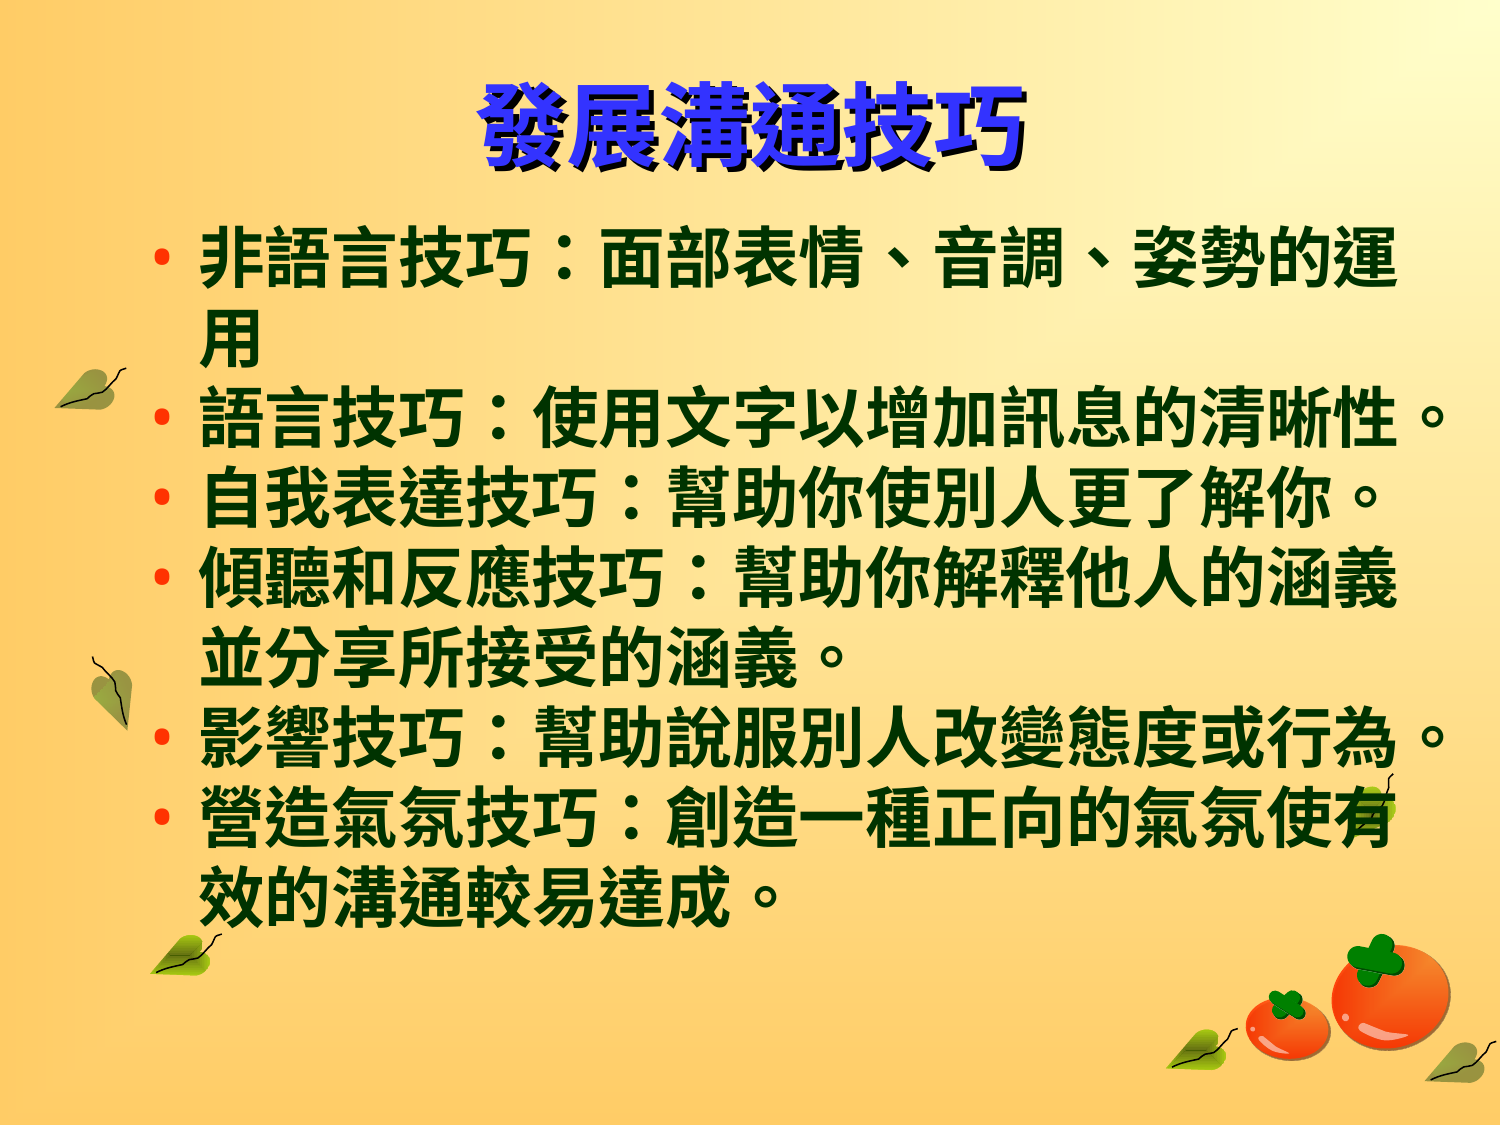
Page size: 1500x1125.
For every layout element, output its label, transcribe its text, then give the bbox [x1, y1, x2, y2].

title 發展溝通技巧 [75, 45, 1426, 201]
picture [0, 0, 1500, 1125]
list 非語言技巧：面部表情、音調、姿勢的運用 語言技巧：使用文字以增加訊息的清晰性。 自我表達技巧：幫助你使別人更了解你。 傾聽和反應技巧：幫助你解釋他人的涵義並分享所接受的涵義。 影響技巧：幫助說服別人改變態度或行為。 營造氣氛技巧：創造一種正向的氣氛使有效的溝通較易達成。 [127, 208, 1438, 1104]
